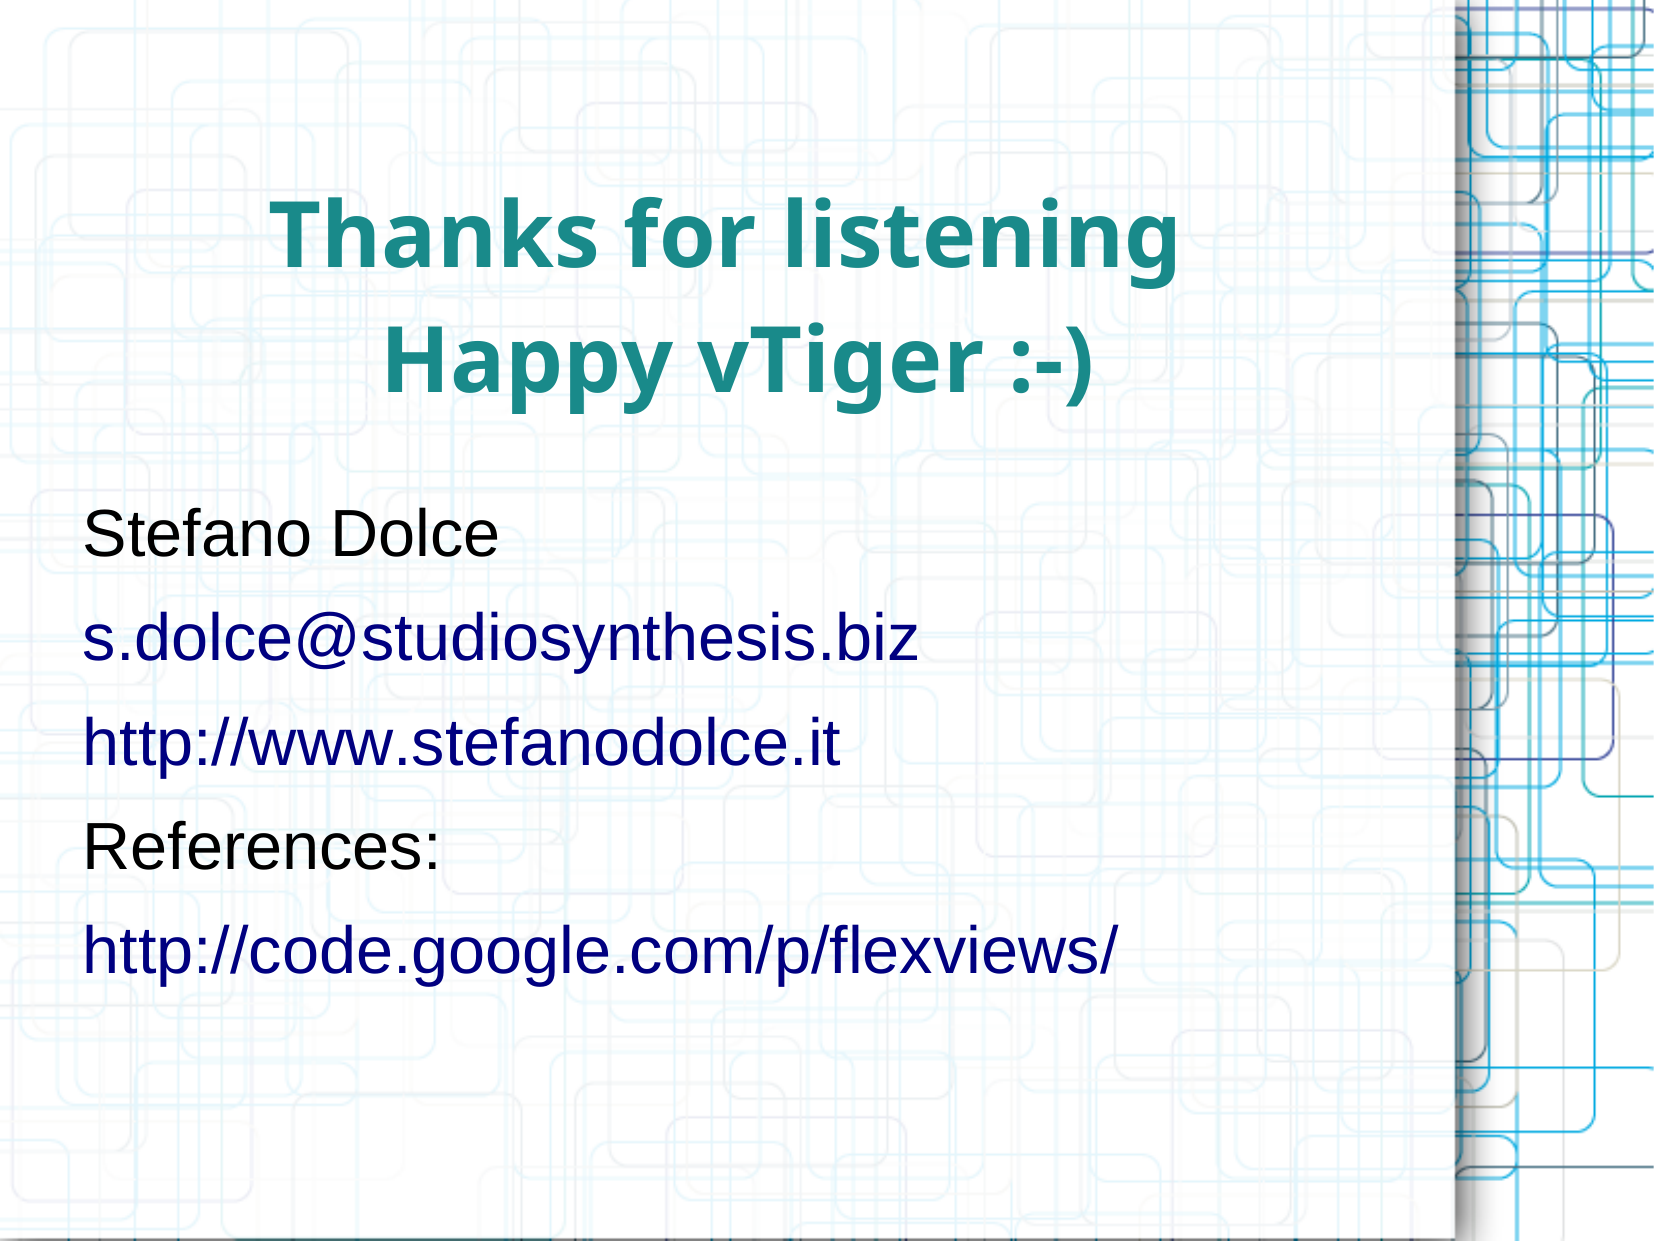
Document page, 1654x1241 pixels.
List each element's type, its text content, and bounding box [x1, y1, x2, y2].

picture [0, 0, 1654, 1241]
list Stefano Dolce s.dolce@studiosynthesis.biz http://www.stefanodolce.it References: http://code.google.com/p/flexviews/ [82, 496, 1418, 1241]
text_box [59, 437, 1193, 803]
title Thanks for listening Happy vTiger :-) [59, 172, 1418, 418]
